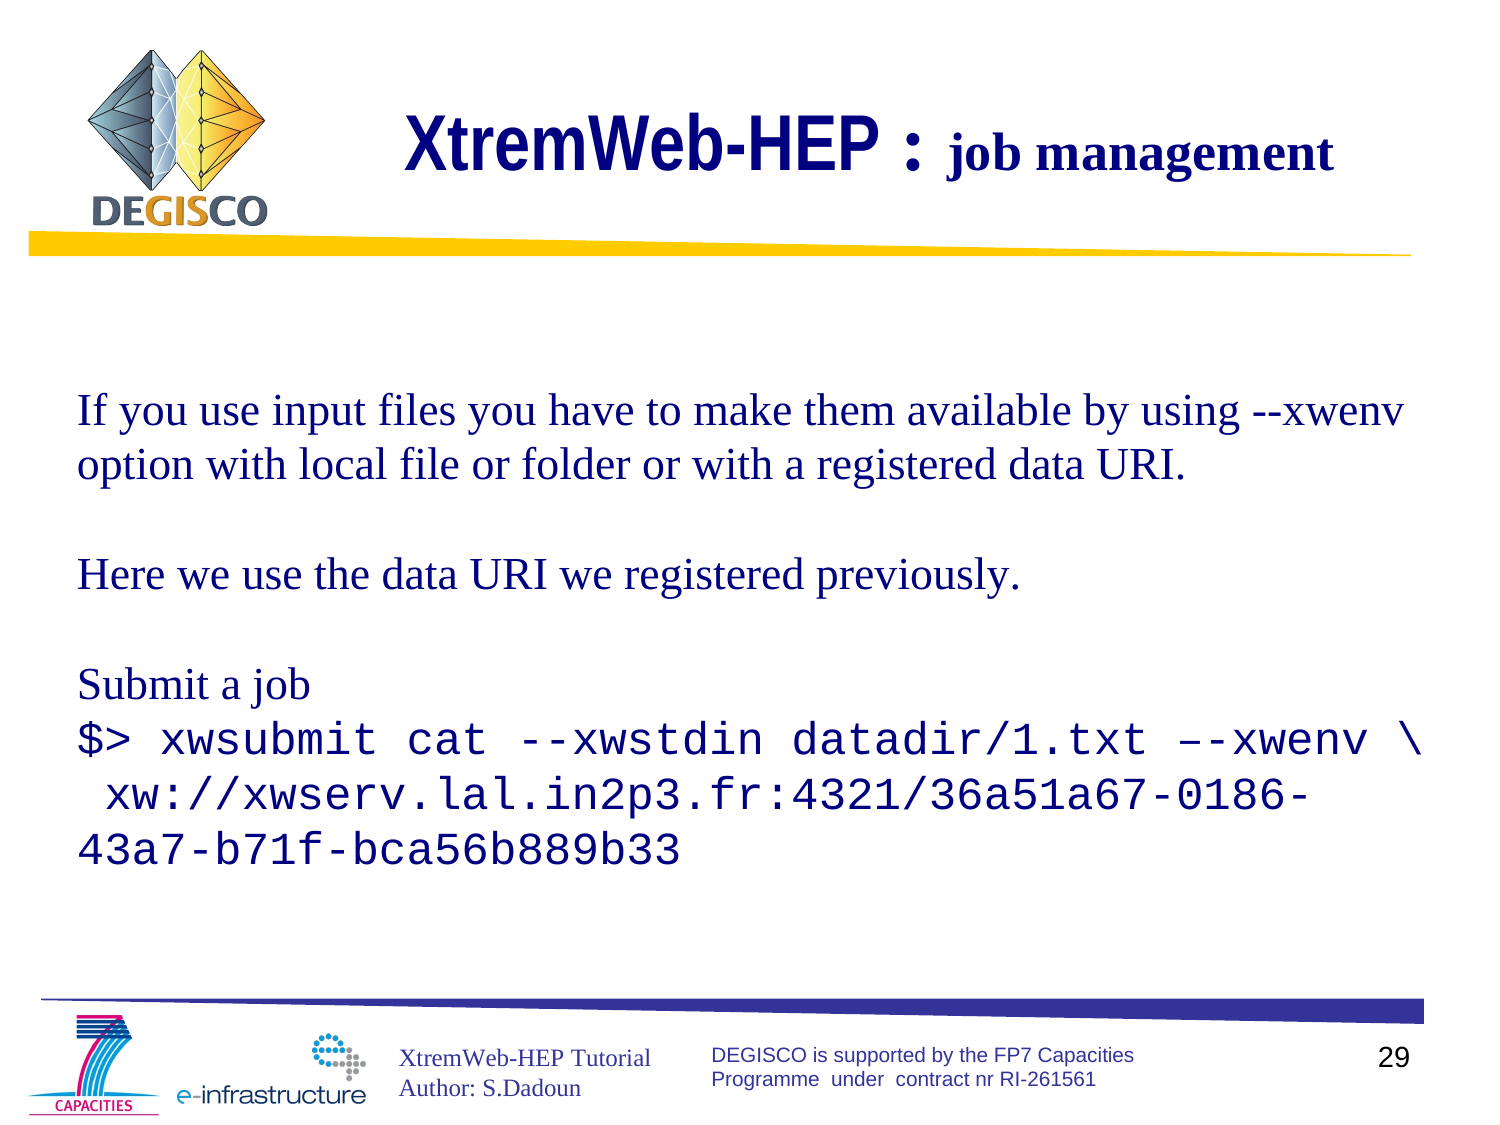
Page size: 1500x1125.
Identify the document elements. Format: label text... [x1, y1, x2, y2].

picture [22, 1007, 165, 1124]
title XtremWeb-HEP : job management [260, 56, 1479, 221]
picture [317, 1038, 340, 1049]
picture [177, 1033, 366, 1104]
subtitle If you use input files you have to make them available by using --xwenv option with local file or folder or with a registered data URI. Here we use the data URI we registered previously. Submit a job $> xwsubmit cat --xwstdin datadir/1.txt –-xwenv \ xw://xwserv.lal.in2p3.fr:4321/36a51a67-0186-43a7-b71f-bca56b889b33 [76, 255, 1427, 998]
picture [65, 44, 287, 226]
